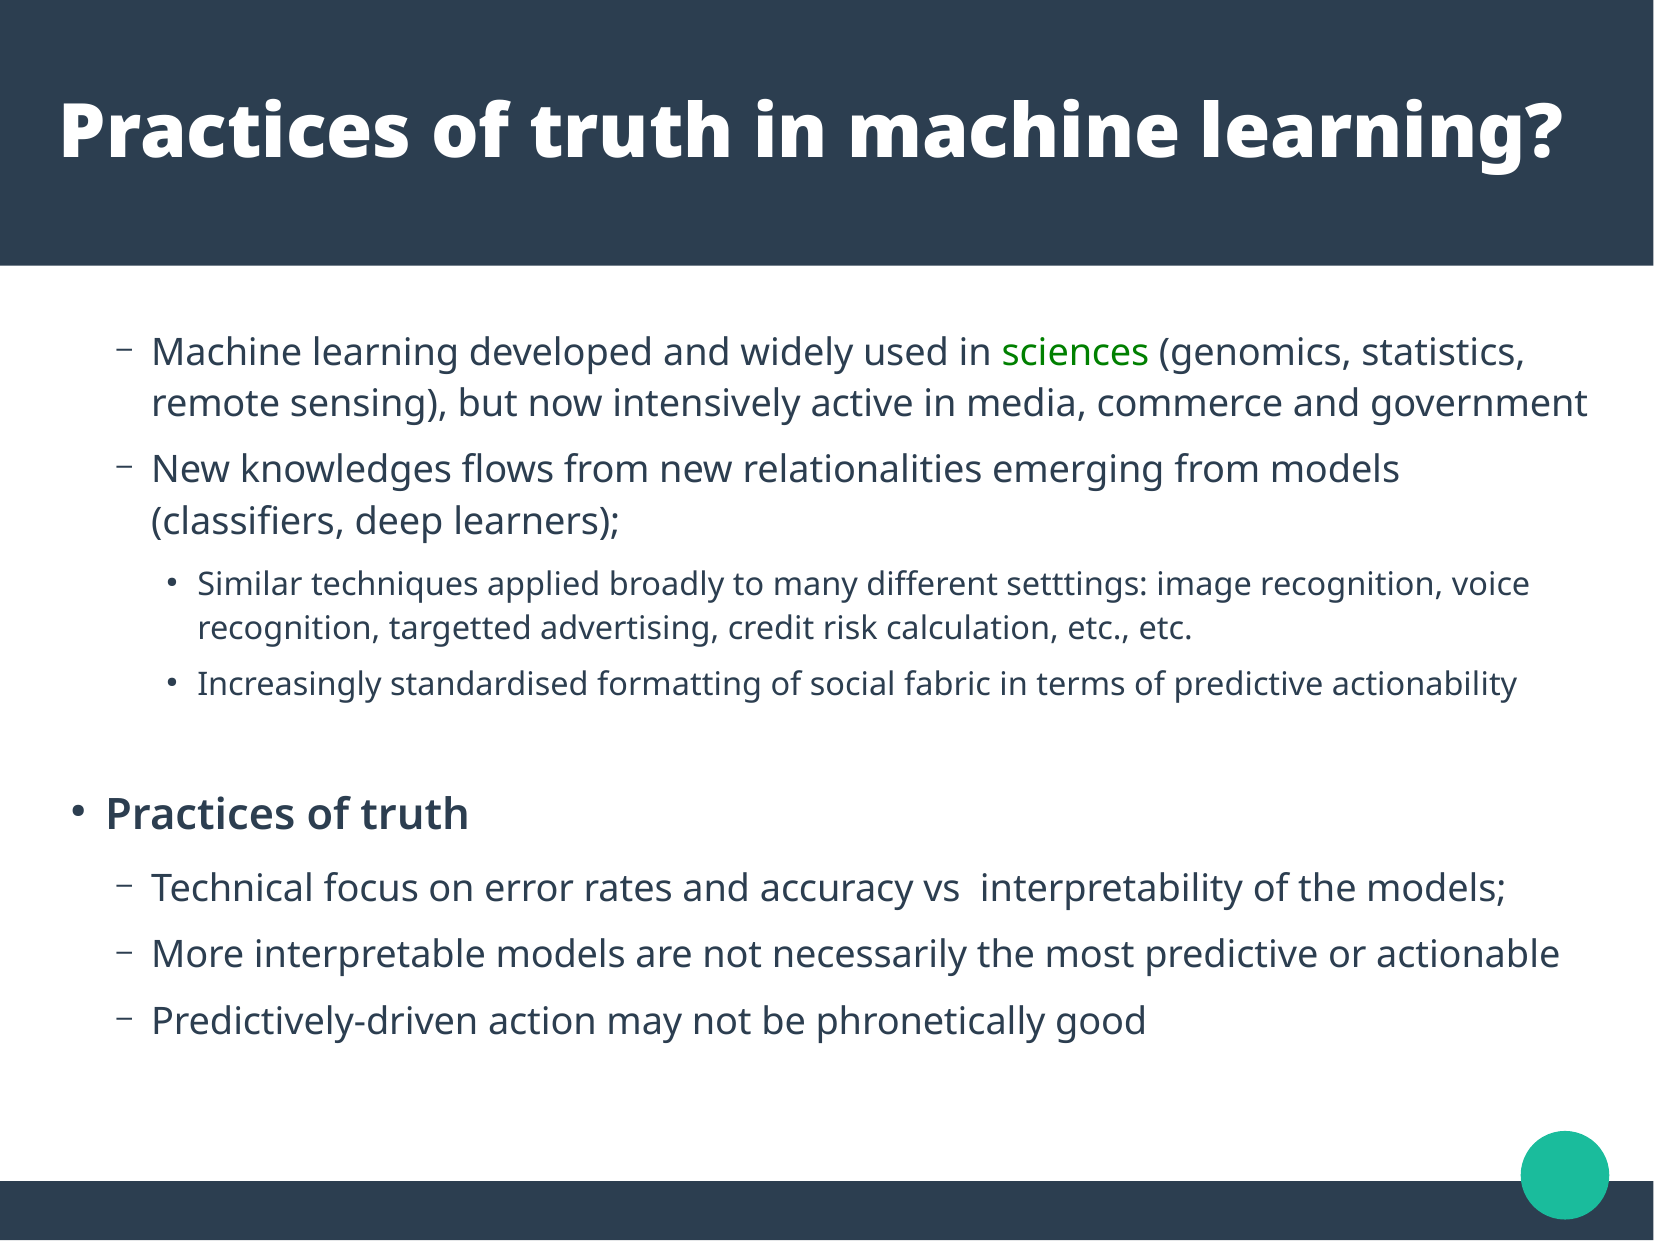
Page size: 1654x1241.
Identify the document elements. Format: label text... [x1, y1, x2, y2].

list Machine learning developed and widely used in sciences (genomics, statistics, remote sensing), but now intensively active in media, commerce and government New knowledges flows from new relationalities emerging from models (classifiers, deep learners); Similar techniques applied broadly to many different setttings: image recognition, voice recognition, targetted advertising, credit risk calculation, etc., etc. Increasingly standardised formatting of social fabric in terms of predictive actionability Practices of truth Technical focus on error rates and accuracy vs interpretability of the models; More interpretable models are not necessarily the most predictive or actionable Predictively-driven action may not be phronetically good [59, 324, 1595, 1152]
title Practices of truth in machine learning? [59, 49, 1595, 207]
